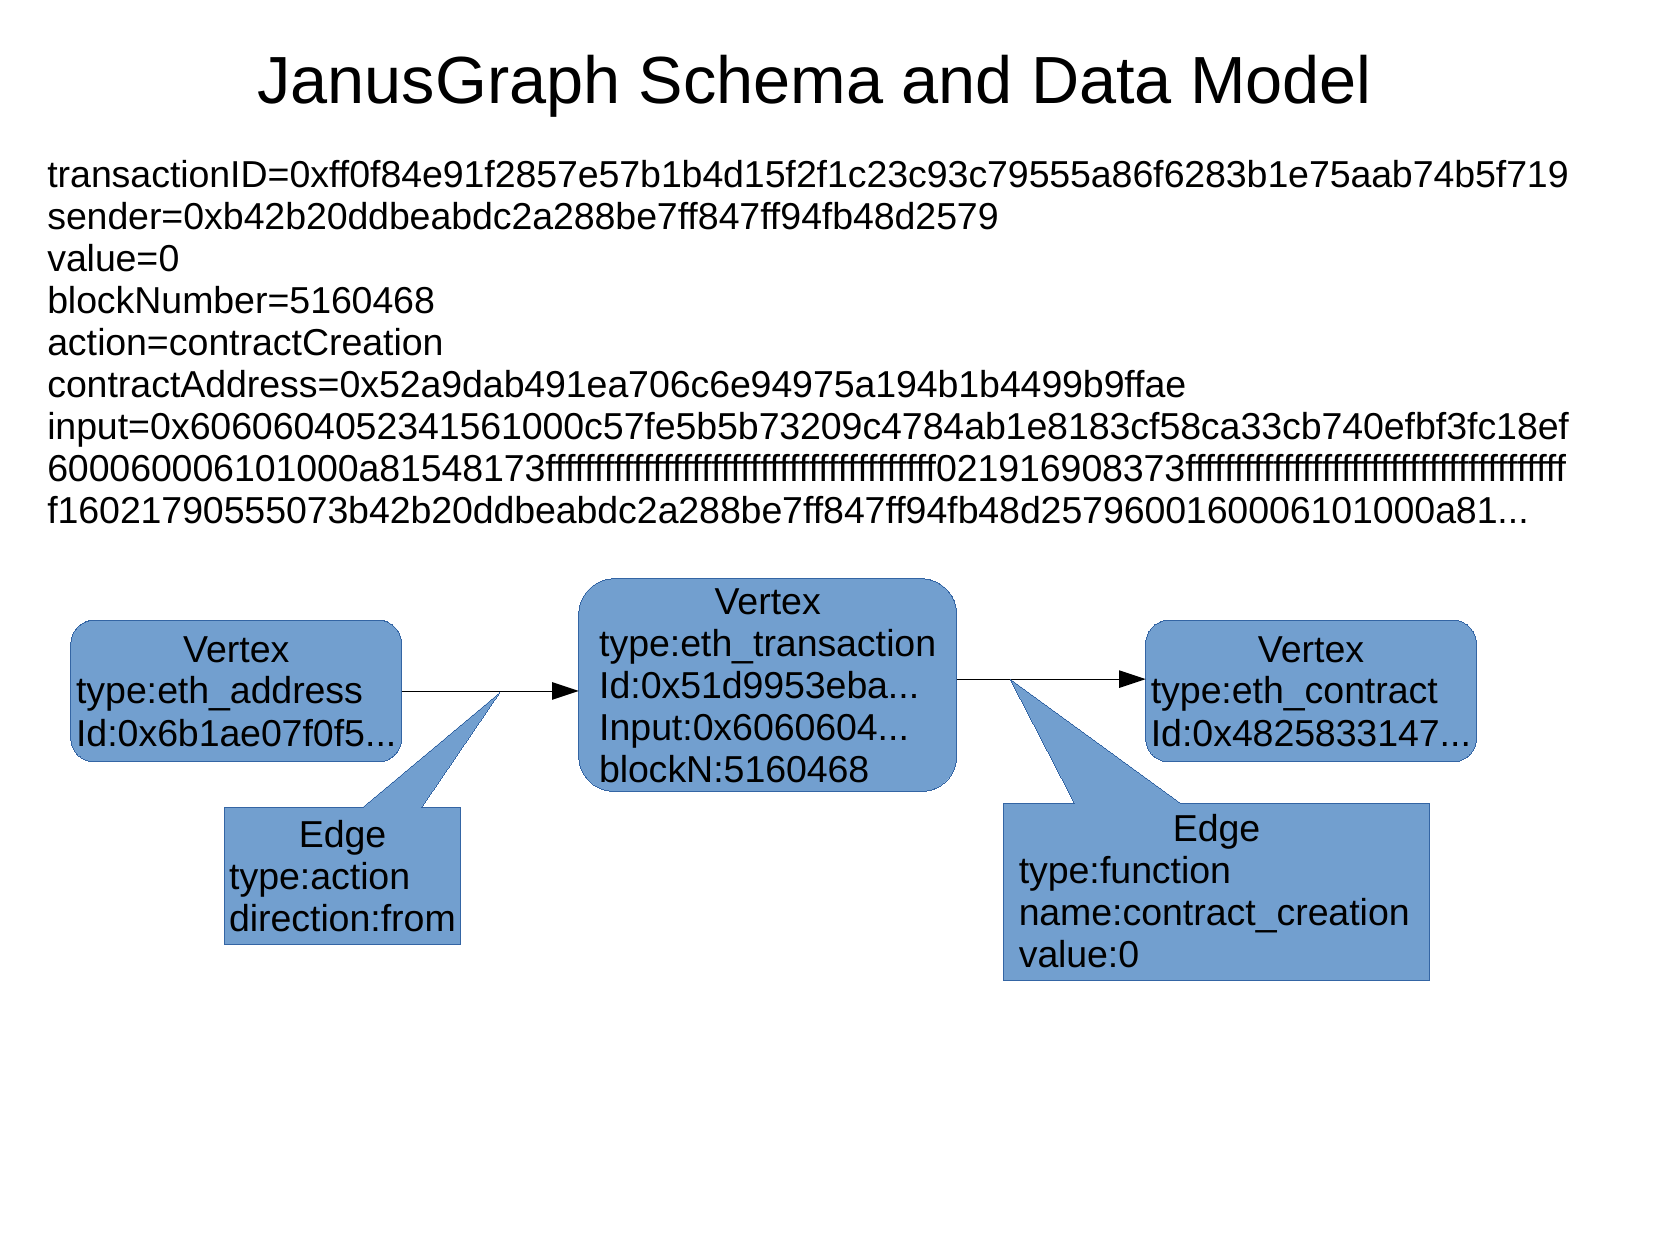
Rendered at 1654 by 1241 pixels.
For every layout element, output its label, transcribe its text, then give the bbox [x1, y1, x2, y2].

text_box transactionID=0xff0f84e91f2857e57b1b4d15f2f1c23c93c79555a86f6283b1e75aab74b5f719 sender=0xb42b20ddbeabdc2a288be7ff847ff94fb48d2579 value=0 blockNumber=5160468 action=contractCreation contractAddress=0x52a9dab491ea706c6e94975a194b1b4499b9ffae input=0x6060604052341561000c57fe5b5b73209c4784ab1e8183cf58ca33cb740efbf3fc18ef600060006101000a81548173ffffffffffffffffffffffffffffffffffffffff021916908373ffffffffffffffffffffffffffffffffffffffff16021790555073b42b20ddbeabdc2a288be7ff847ff94fb48d2579600160006101000a81... [47, 153, 1571, 532]
text_box Edge type:function name:contract_creation value:0 [1003, 679, 1430, 981]
text_box Vertex type:eth_address Id:0x6b1ae07f0f5... [70, 620, 402, 762]
text_box JanusGraph Schema and Data Model [118, 43, 1512, 119]
text_box Vertex type:eth_contract Id:0x4825833147... [1145, 620, 1477, 762]
text_box Edge type:action direction:from [224, 692, 500, 945]
text_box Vertex type:eth_transaction Id:0x51d9953eba... Input:0x6060604... blockN:5160468 [578, 578, 957, 792]
